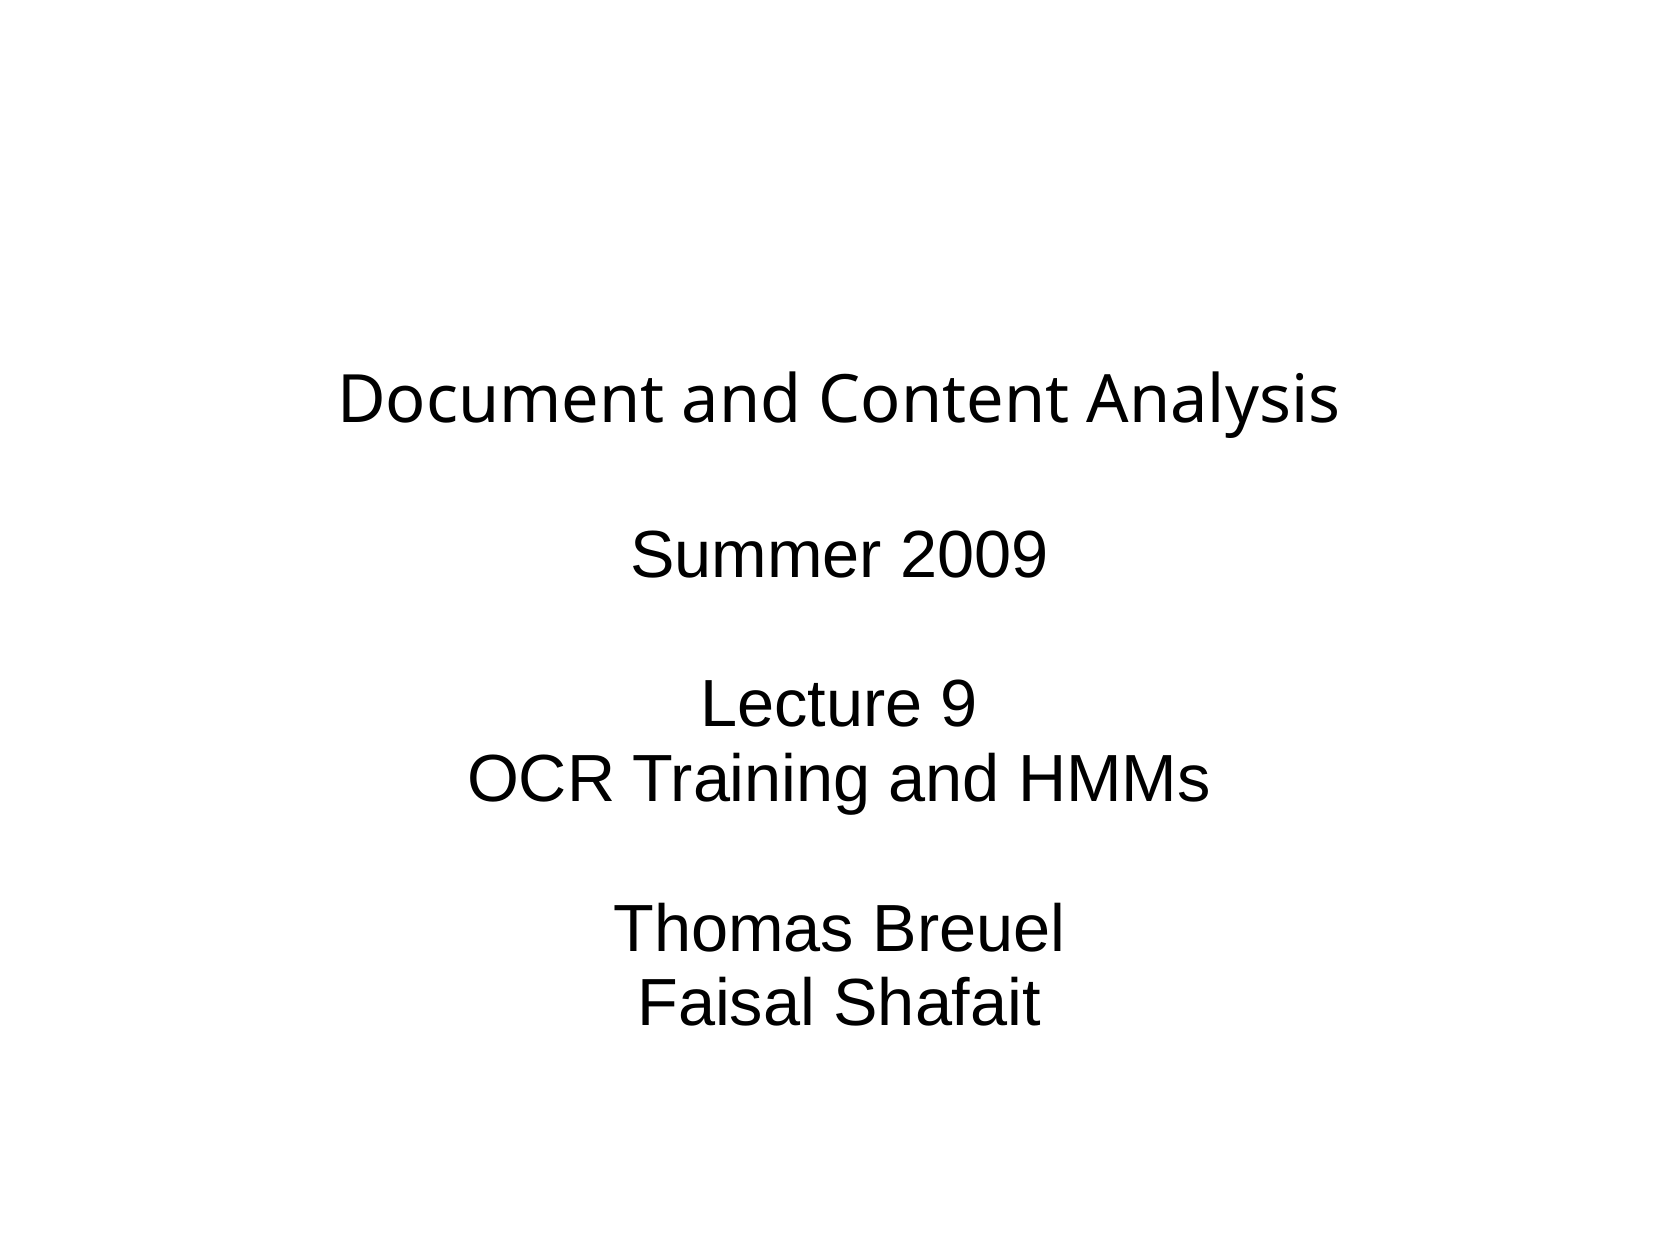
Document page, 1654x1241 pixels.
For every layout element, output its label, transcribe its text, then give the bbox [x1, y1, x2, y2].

subtitle Document and Content Analysis Summer 2009 Lecture 9 OCR Training and HMMs Thomas Breuel Faisal Shafait [25, 226, 1654, 1166]
